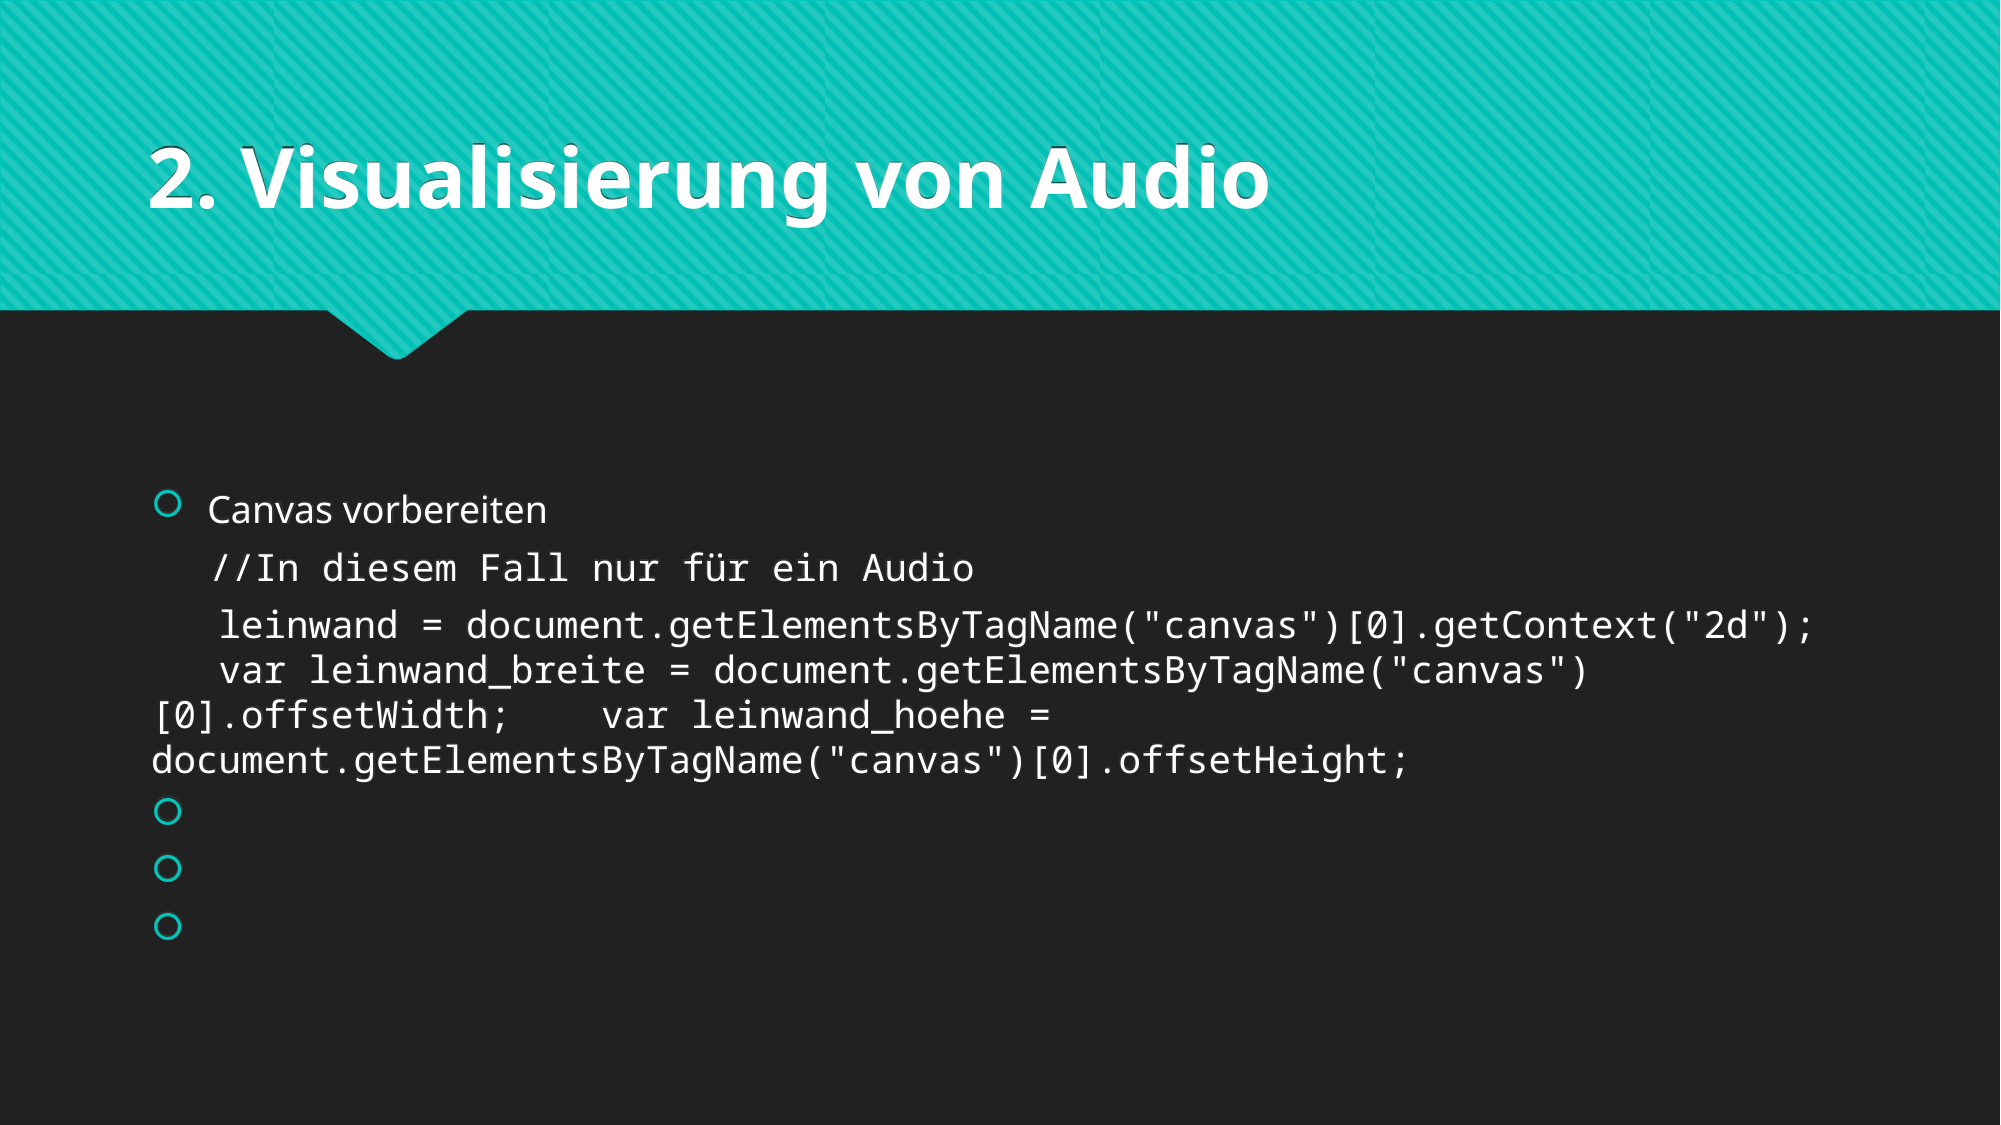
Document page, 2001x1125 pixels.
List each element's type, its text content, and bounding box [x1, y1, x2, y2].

list Canvas vorbereiten //In diesem Fall nur für ein Audio leinwand = document.getElementsByTagName("canvas")[0].getContext("2d"); var leinwand_breite = document.getElementsByTagName("canvas")[0].offsetWidth; var leinwand_hoehe = document.getElementsByTagName("canvas")[0].offsetHeight; [136, 422, 1868, 1019]
title 2. Visualisierung von Audio [132, 73, 1868, 233]
